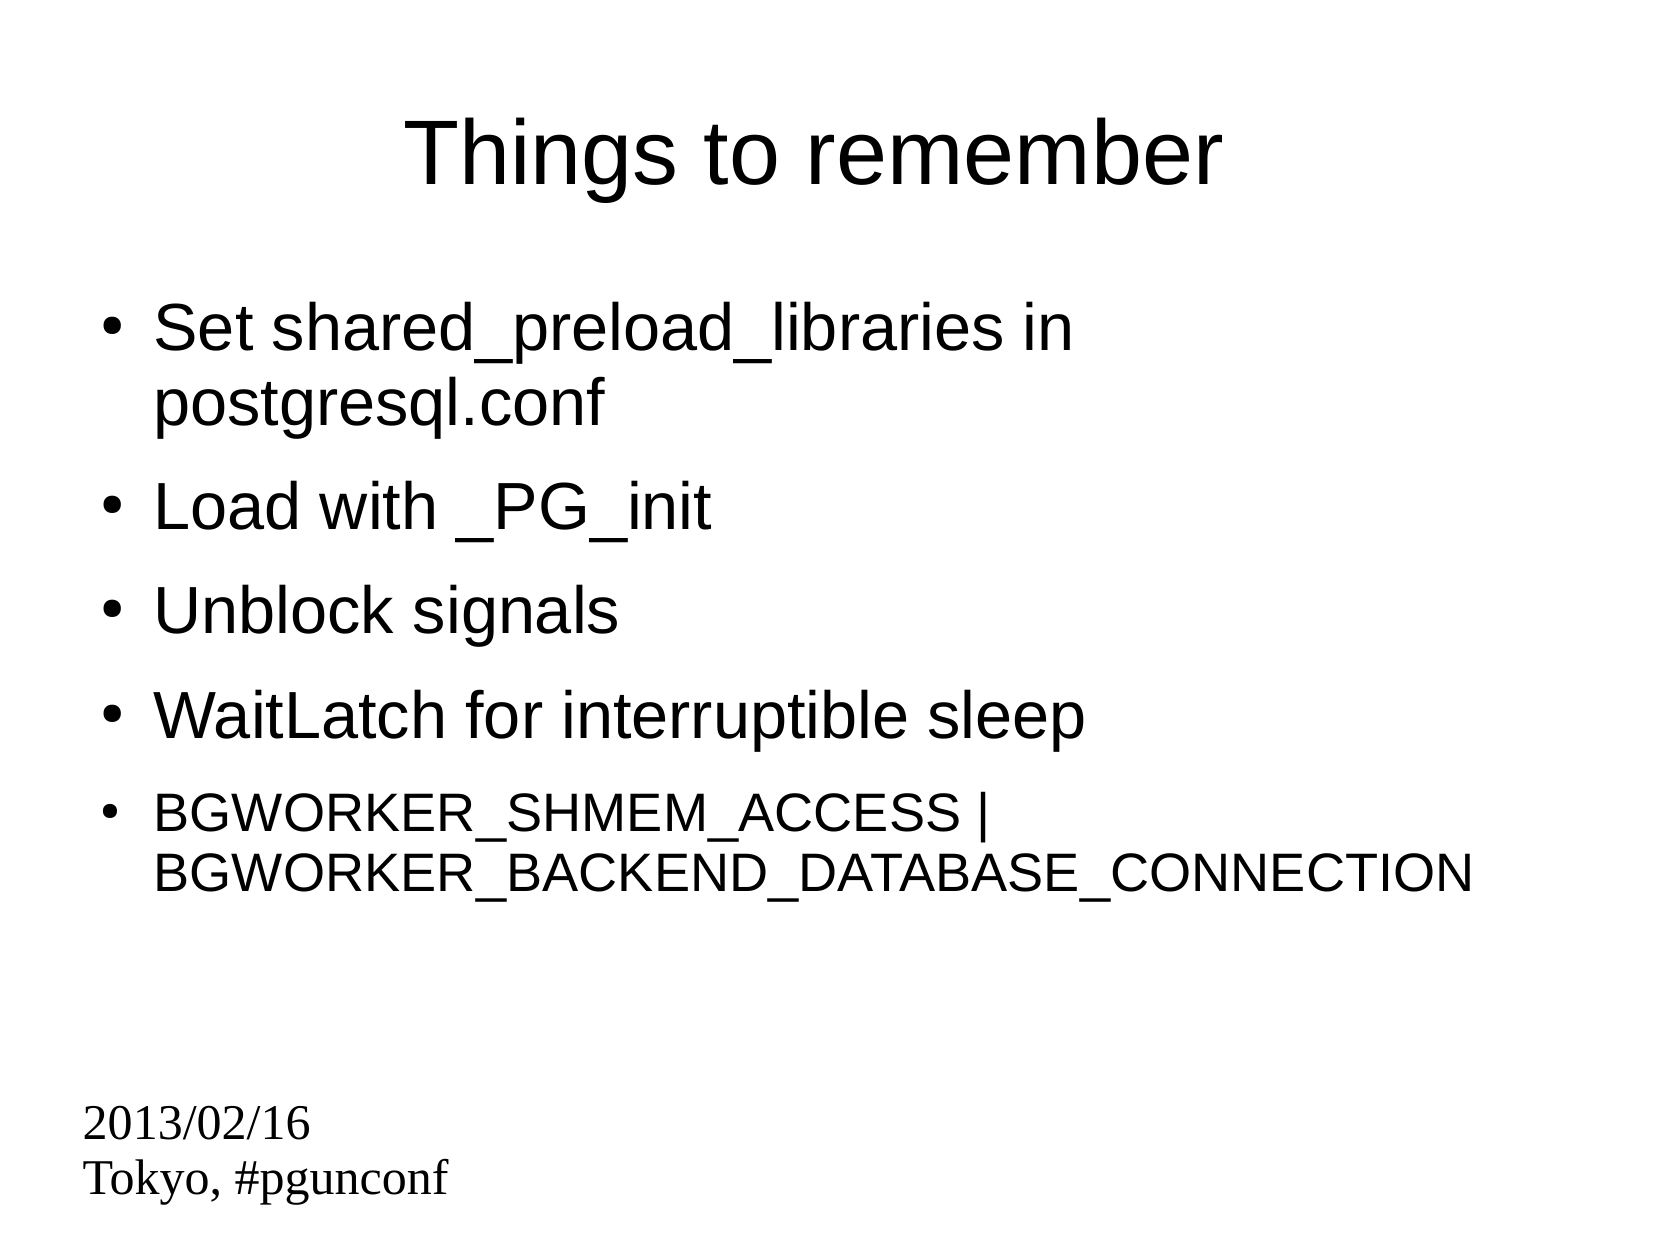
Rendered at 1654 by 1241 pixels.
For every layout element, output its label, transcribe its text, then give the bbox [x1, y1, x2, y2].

title Things to remember [82, 49, 1571, 257]
list Set shared_preload_libraries in postgresql.conf Load with _PG_init Unblock signals WaitLatch for interruptible sleep BGWORKER_SHMEM_ACCESS | BGWORKER_BACKEND_DATABASE_CONNECTION [82, 290, 1538, 1010]
